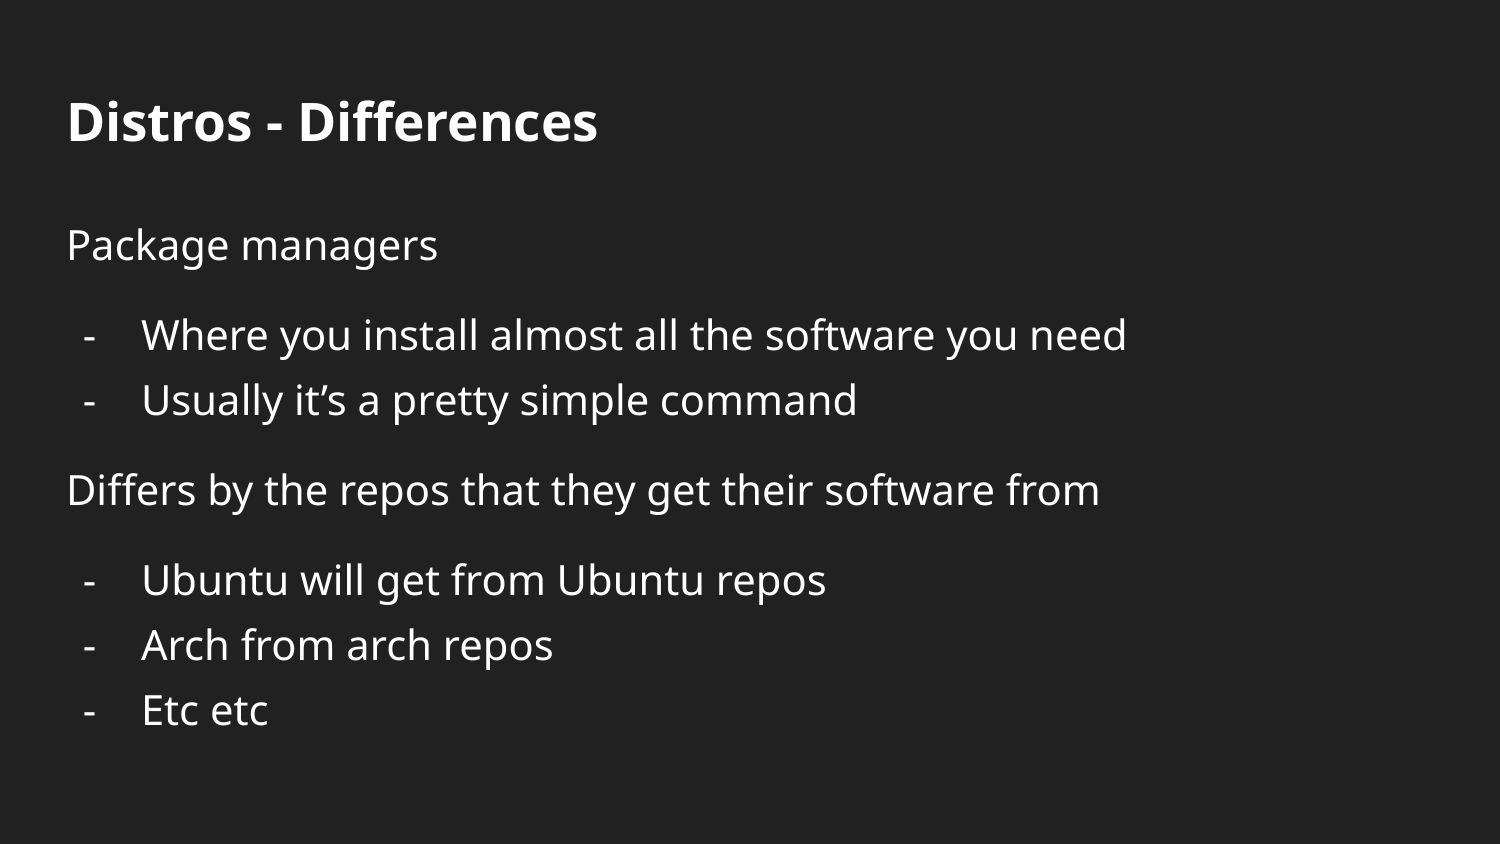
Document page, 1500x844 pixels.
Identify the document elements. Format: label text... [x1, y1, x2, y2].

title Distros - Differences [51, 72, 1449, 167]
list Package managers Where you install almost all the software you need Usually it’s a pretty simple command Differs by the repos that they get their software from Ubuntu will get from Ubuntu repos Arch from arch repos Etc etc [51, 189, 1449, 750]
